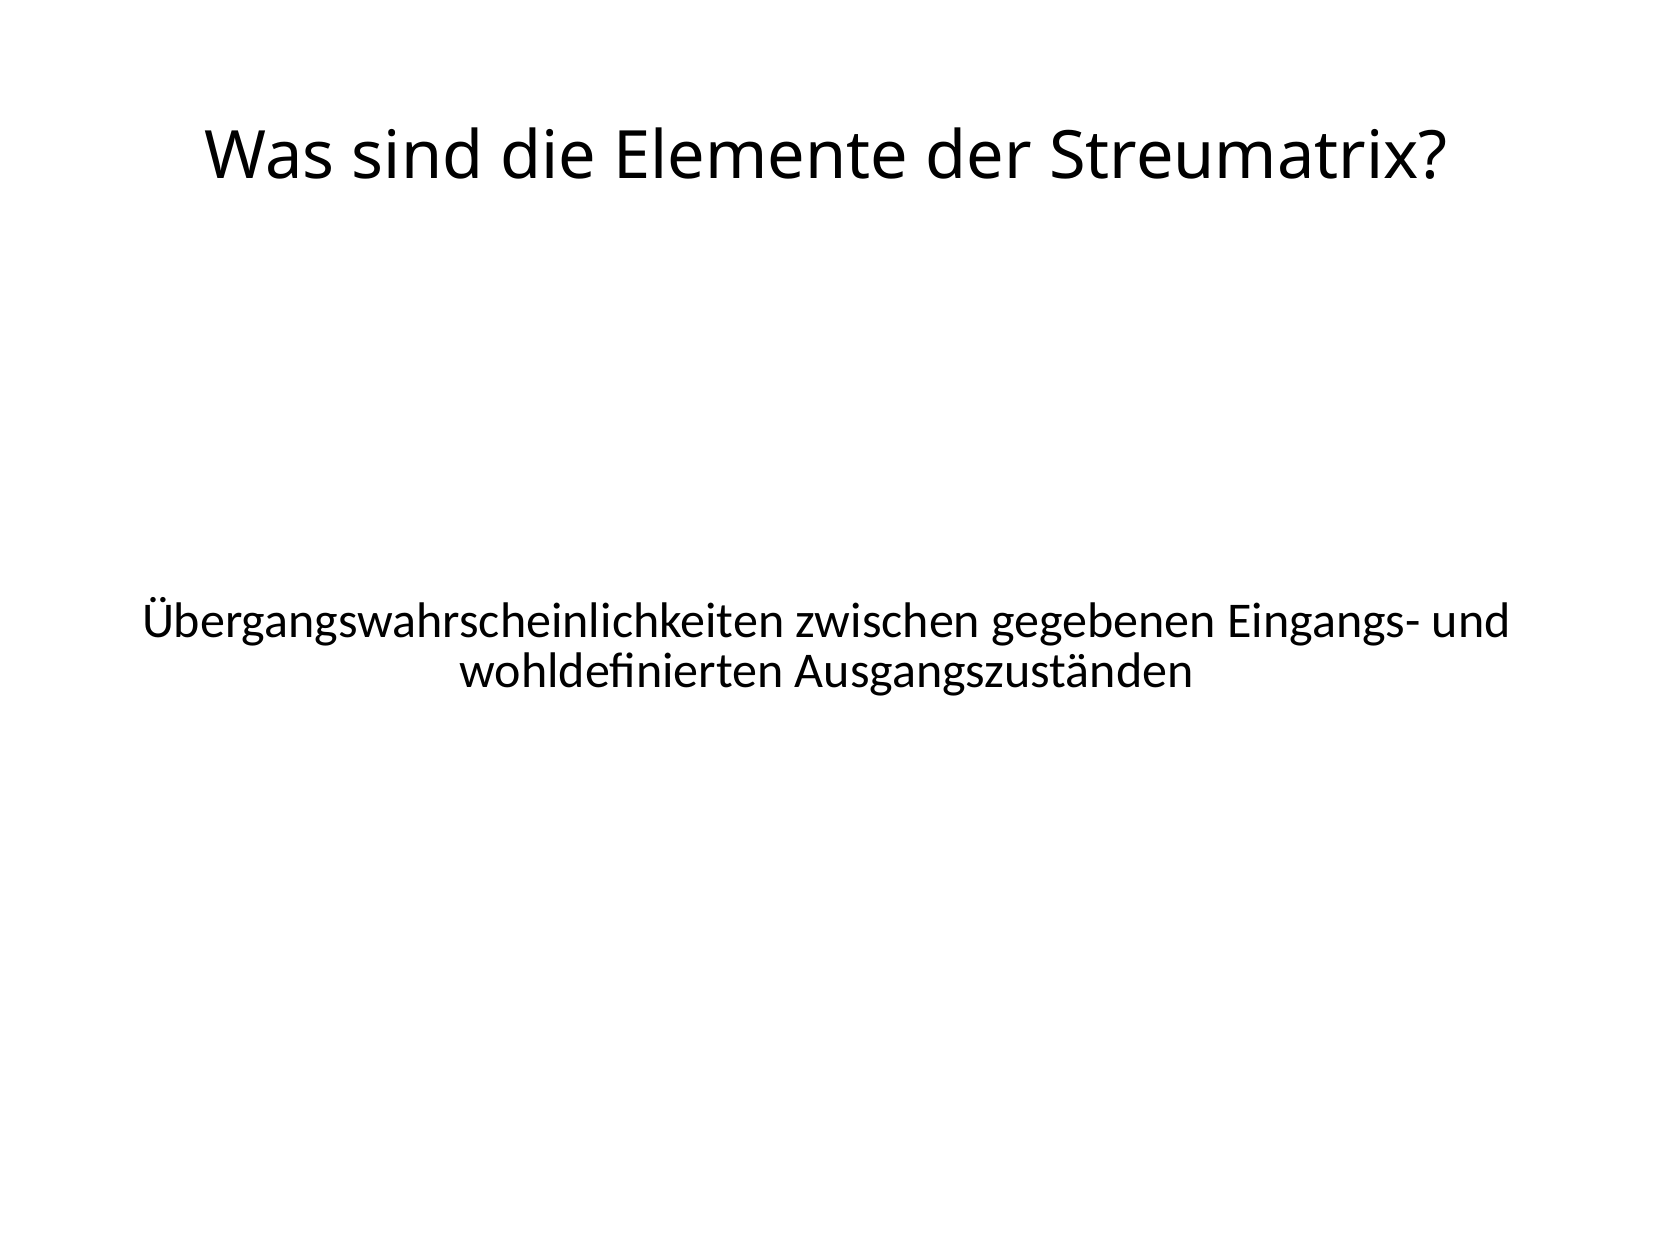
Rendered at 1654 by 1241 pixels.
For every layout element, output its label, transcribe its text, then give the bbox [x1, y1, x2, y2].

title Was sind die Elemente der Streumatrix? [82, 49, 1571, 257]
subtitle Übergangswahrscheinlichkeiten zwischen gegebenen Eingangs- und wohldefinierten Ausgangszuständen [82, 290, 1571, 1010]
